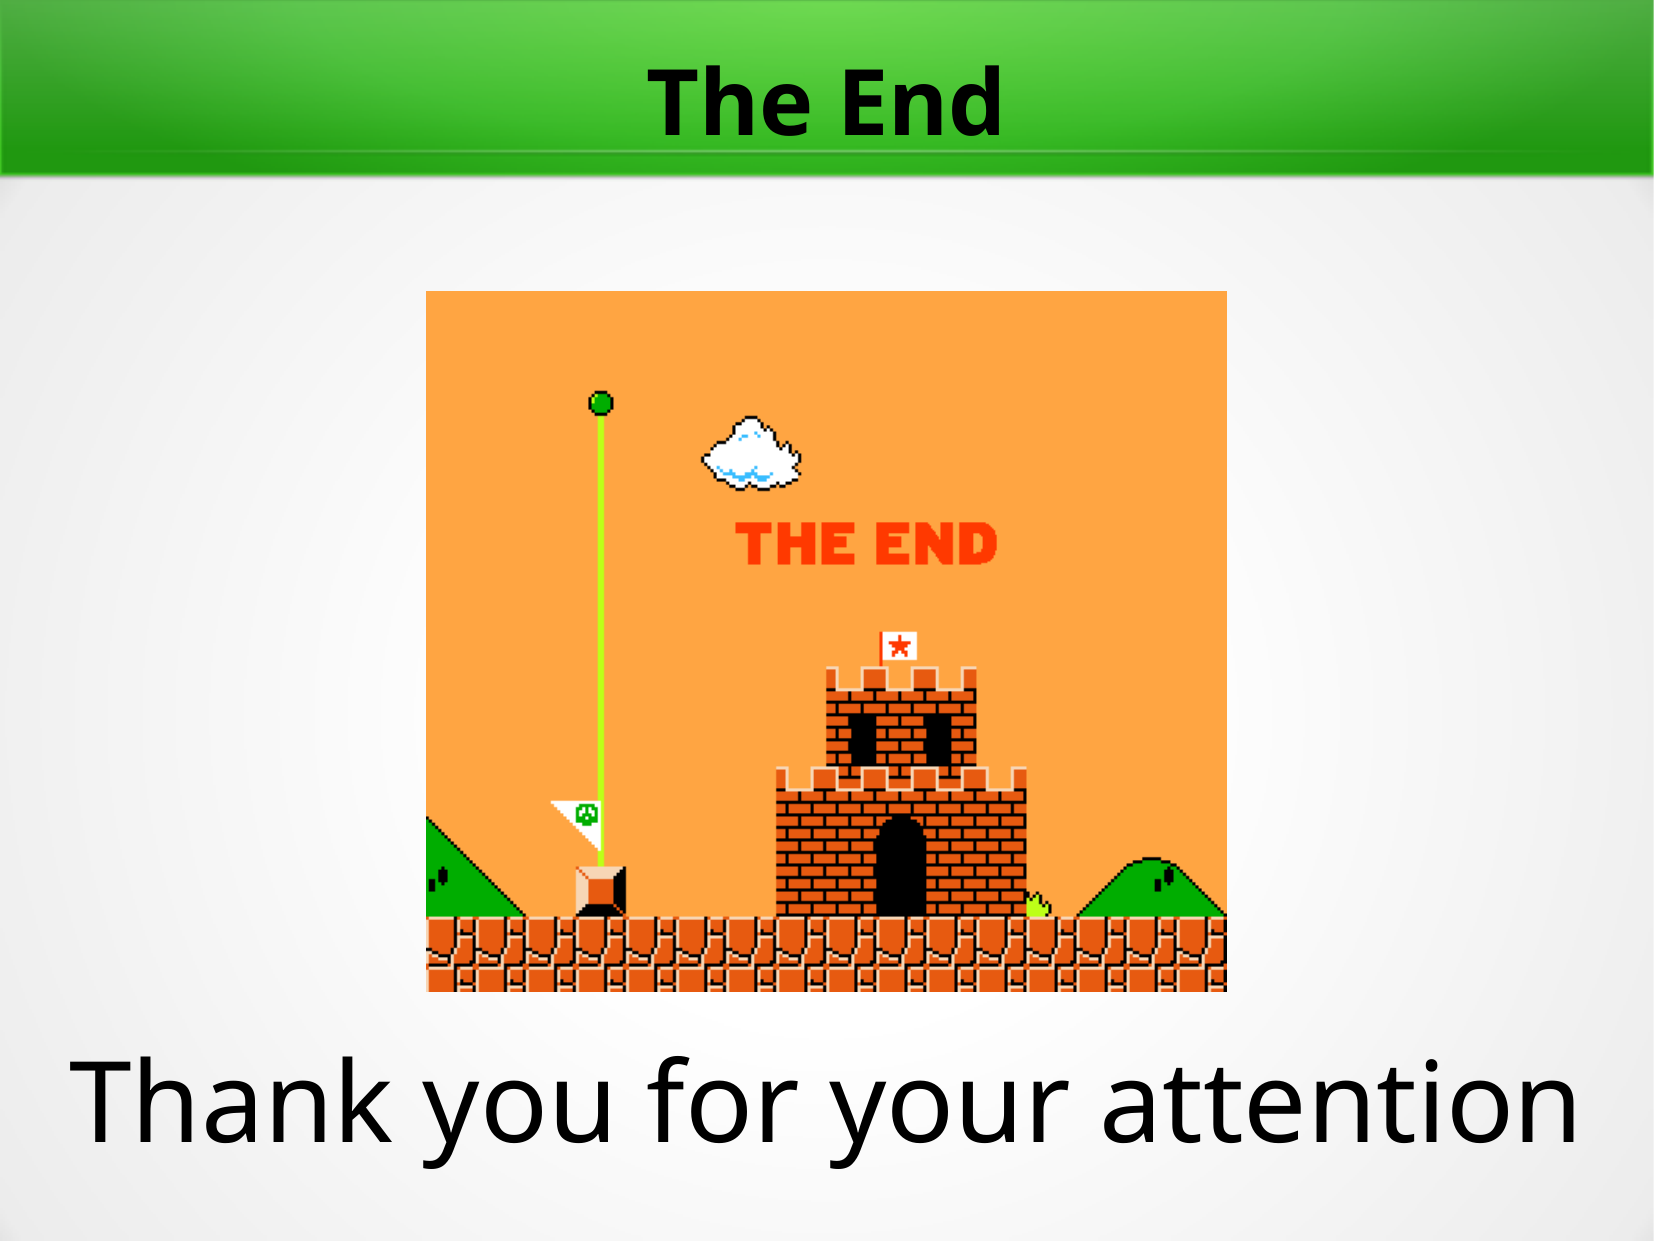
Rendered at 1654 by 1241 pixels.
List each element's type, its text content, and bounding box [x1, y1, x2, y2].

title The End [82, 0, 1571, 204]
picture [0, 0, 1654, 1241]
subtitle Thank you for your attention [56, 953, 1598, 1241]
